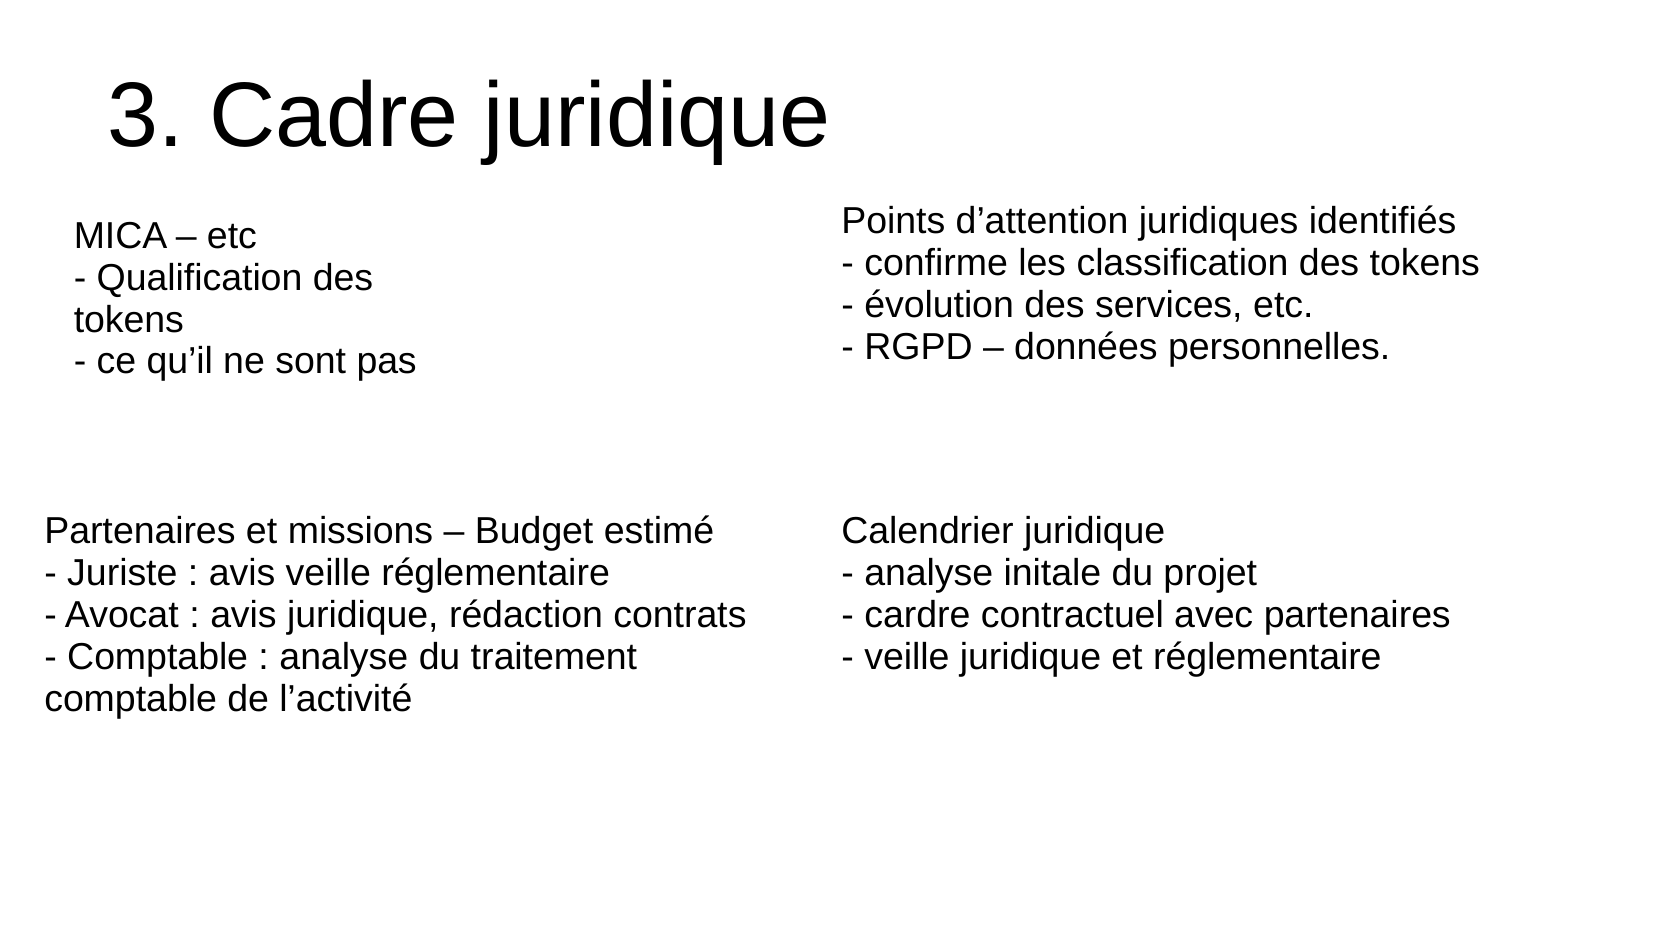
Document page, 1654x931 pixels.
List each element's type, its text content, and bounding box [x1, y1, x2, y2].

title 3. Cadre juridique [82, 37, 857, 193]
text_box MICA – etc - Qualification des tokens - ce qu’il ne sont pas [59, 206, 443, 414]
text_box Calendrier juridique - analyse initale du projet - cardre contractuel avec partenaires - veille juridique et réglementaire [826, 501, 1595, 739]
text_box Points d’attention juridiques identifiés - confirme les classification des tokens - évolution des services, etc. - RGPD – données personnelles. [826, 192, 1595, 429]
text_box Partenaires et missions – Budget estimé - Juriste : avis veille réglementaire - Avocat : avis juridique, rédaction contrats - Comptable : analyse du traitement comptable de l’activité [29, 501, 798, 739]
